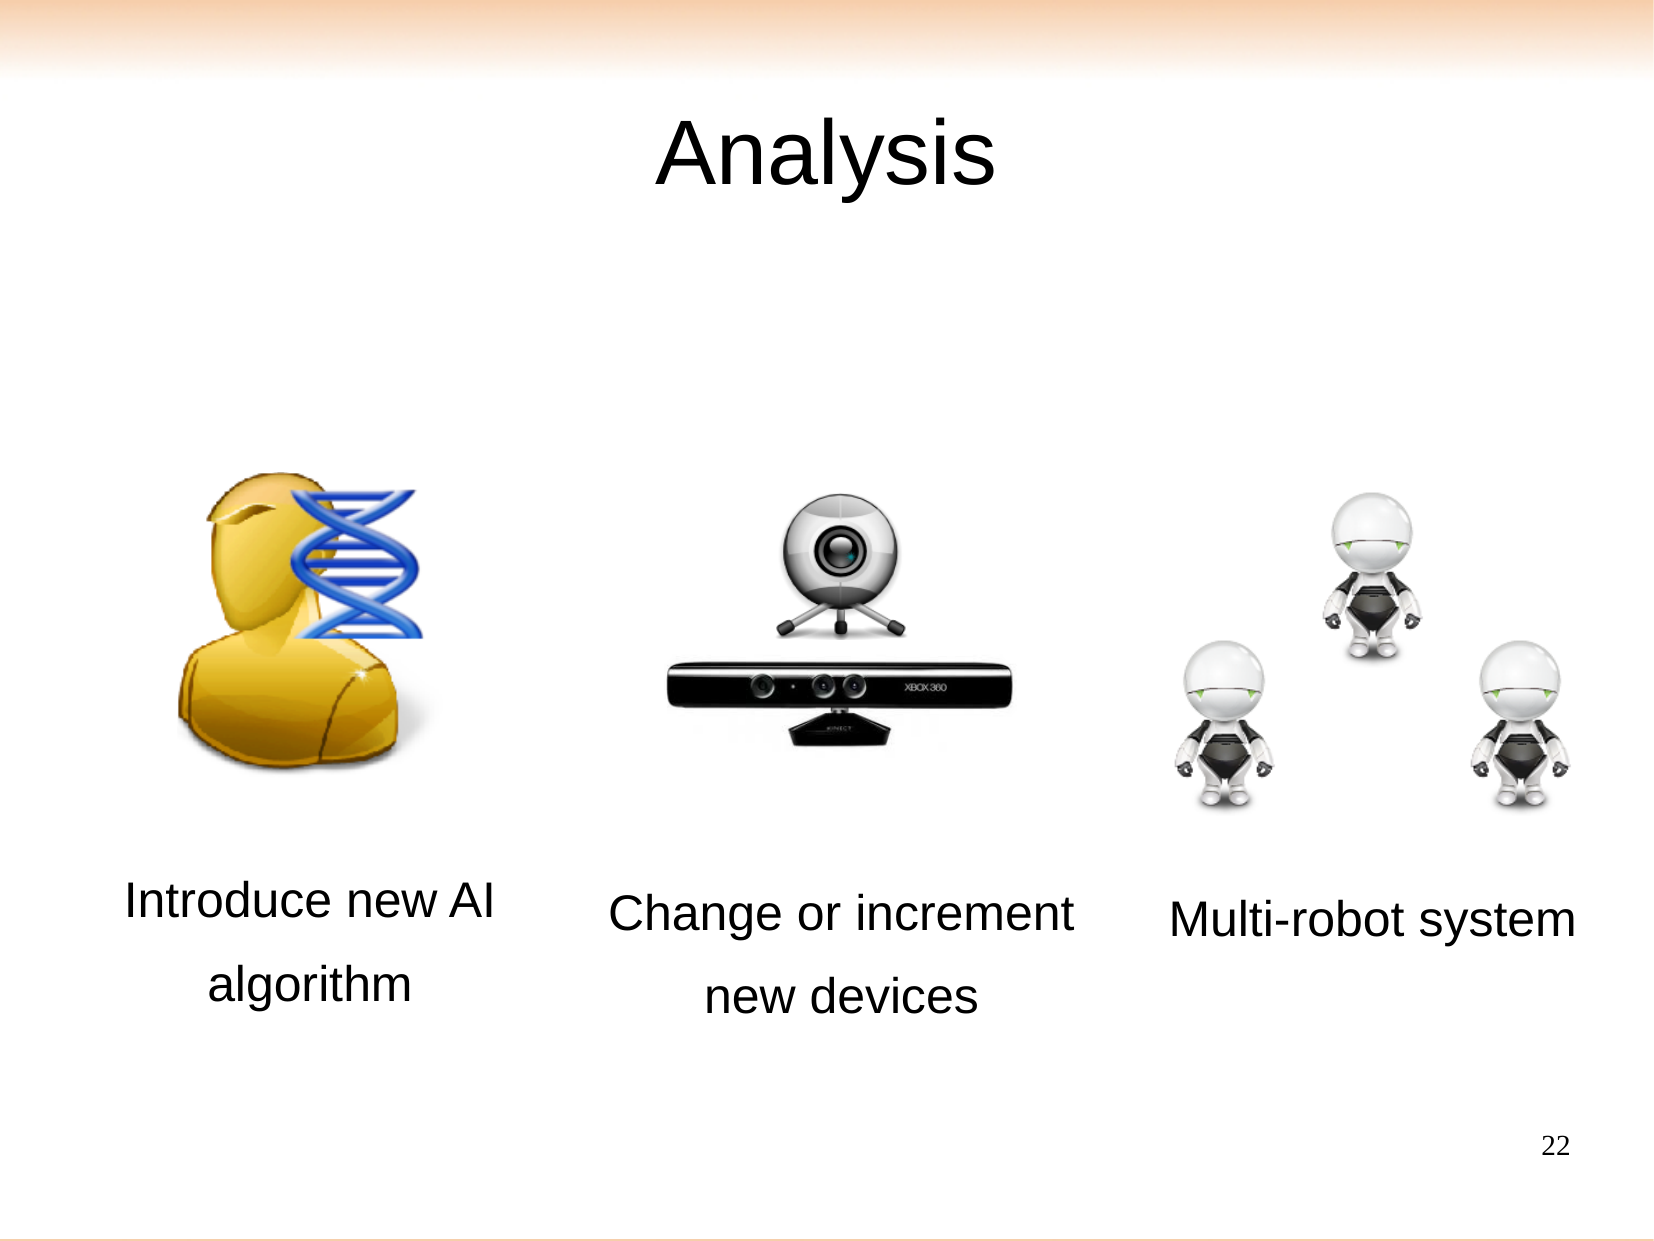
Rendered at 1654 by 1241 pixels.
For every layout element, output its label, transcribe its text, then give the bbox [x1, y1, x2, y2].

picture [0, 0, 1654, 1241]
text_box Change or increment new devices [561, 849, 1123, 1004]
title Analysis [82, 49, 1571, 257]
text_box Introduce new AI algorithm [88, 836, 532, 992]
text_box Multi-robot system [1092, 856, 1654, 945]
picture [816, 1004, 829, 1010]
